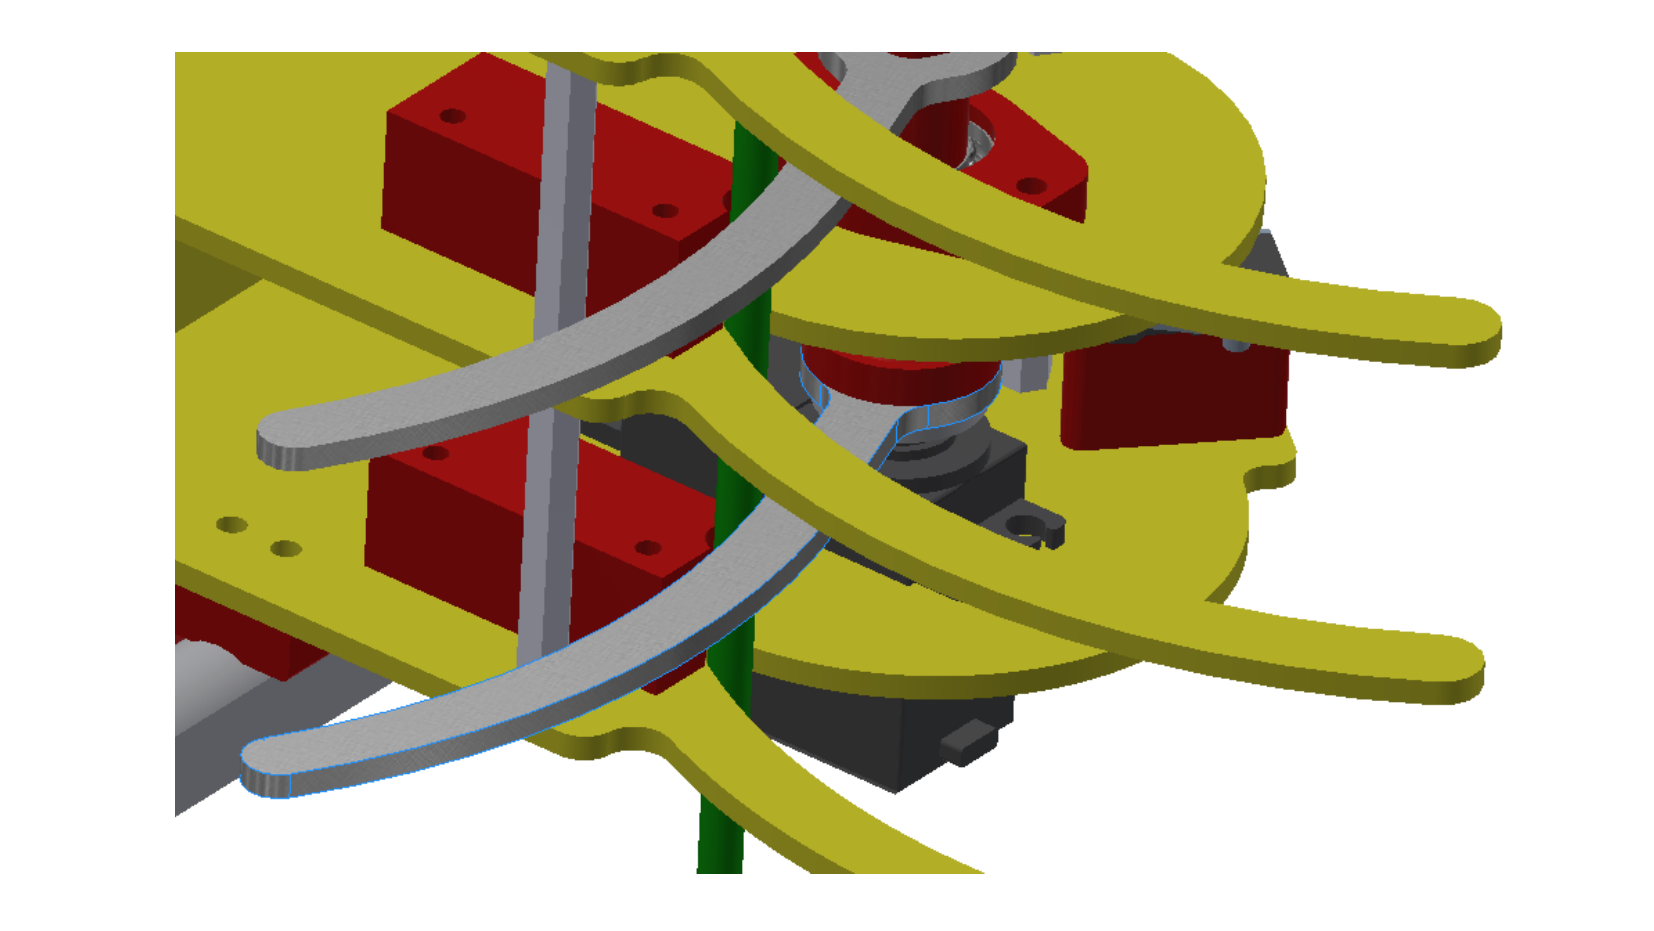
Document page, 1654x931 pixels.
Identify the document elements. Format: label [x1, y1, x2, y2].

picture [175, 52, 1512, 875]
